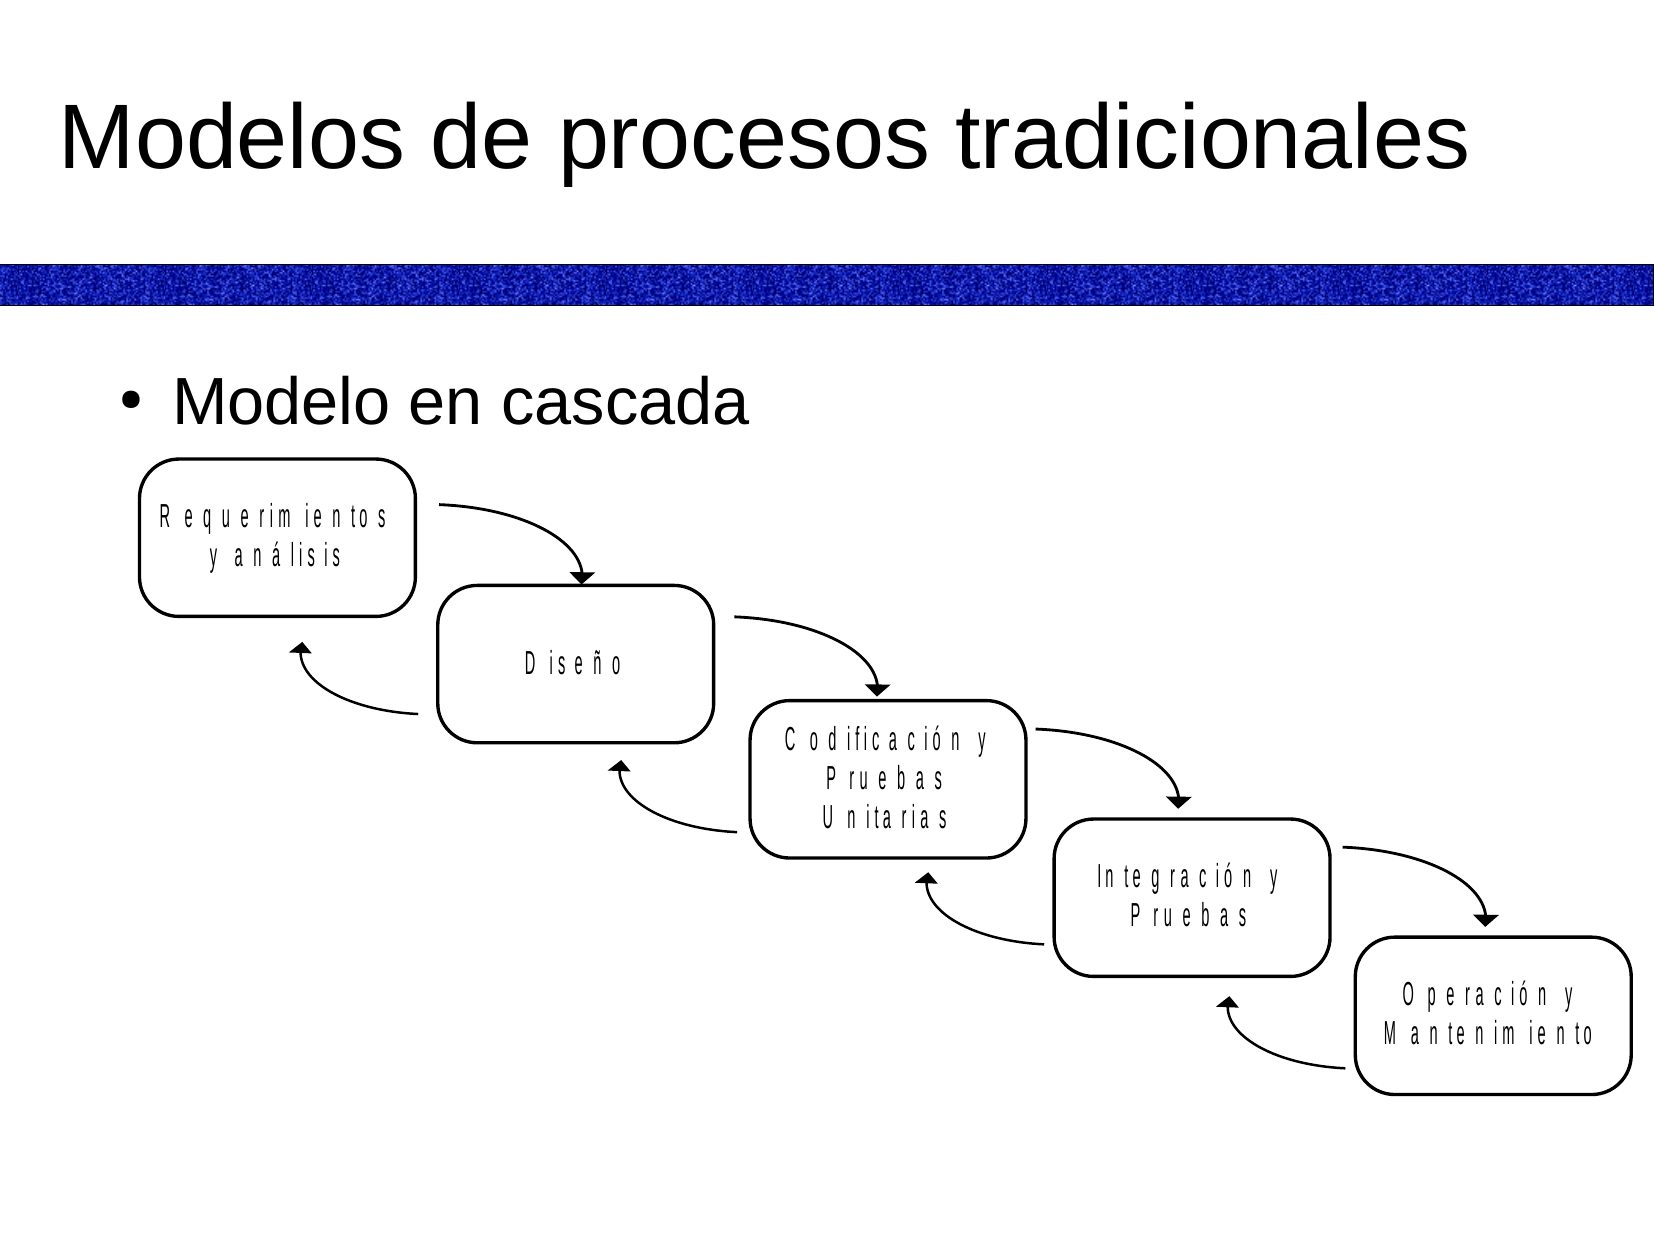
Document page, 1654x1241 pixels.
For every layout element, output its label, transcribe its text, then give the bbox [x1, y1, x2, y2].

picture [603, 758, 743, 835]
picture [910, 814, 1335, 982]
picture [1211, 932, 1636, 1100]
picture [1336, 844, 1504, 929]
picture [728, 613, 1197, 863]
picture [0, 265, 1653, 305]
picture [432, 501, 719, 748]
list Modelo en cascada [101, 363, 1549, 1168]
picture [134, 454, 421, 622]
title Modelos de procesos tradicionales [58, 14, 1595, 260]
picture [284, 640, 424, 717]
